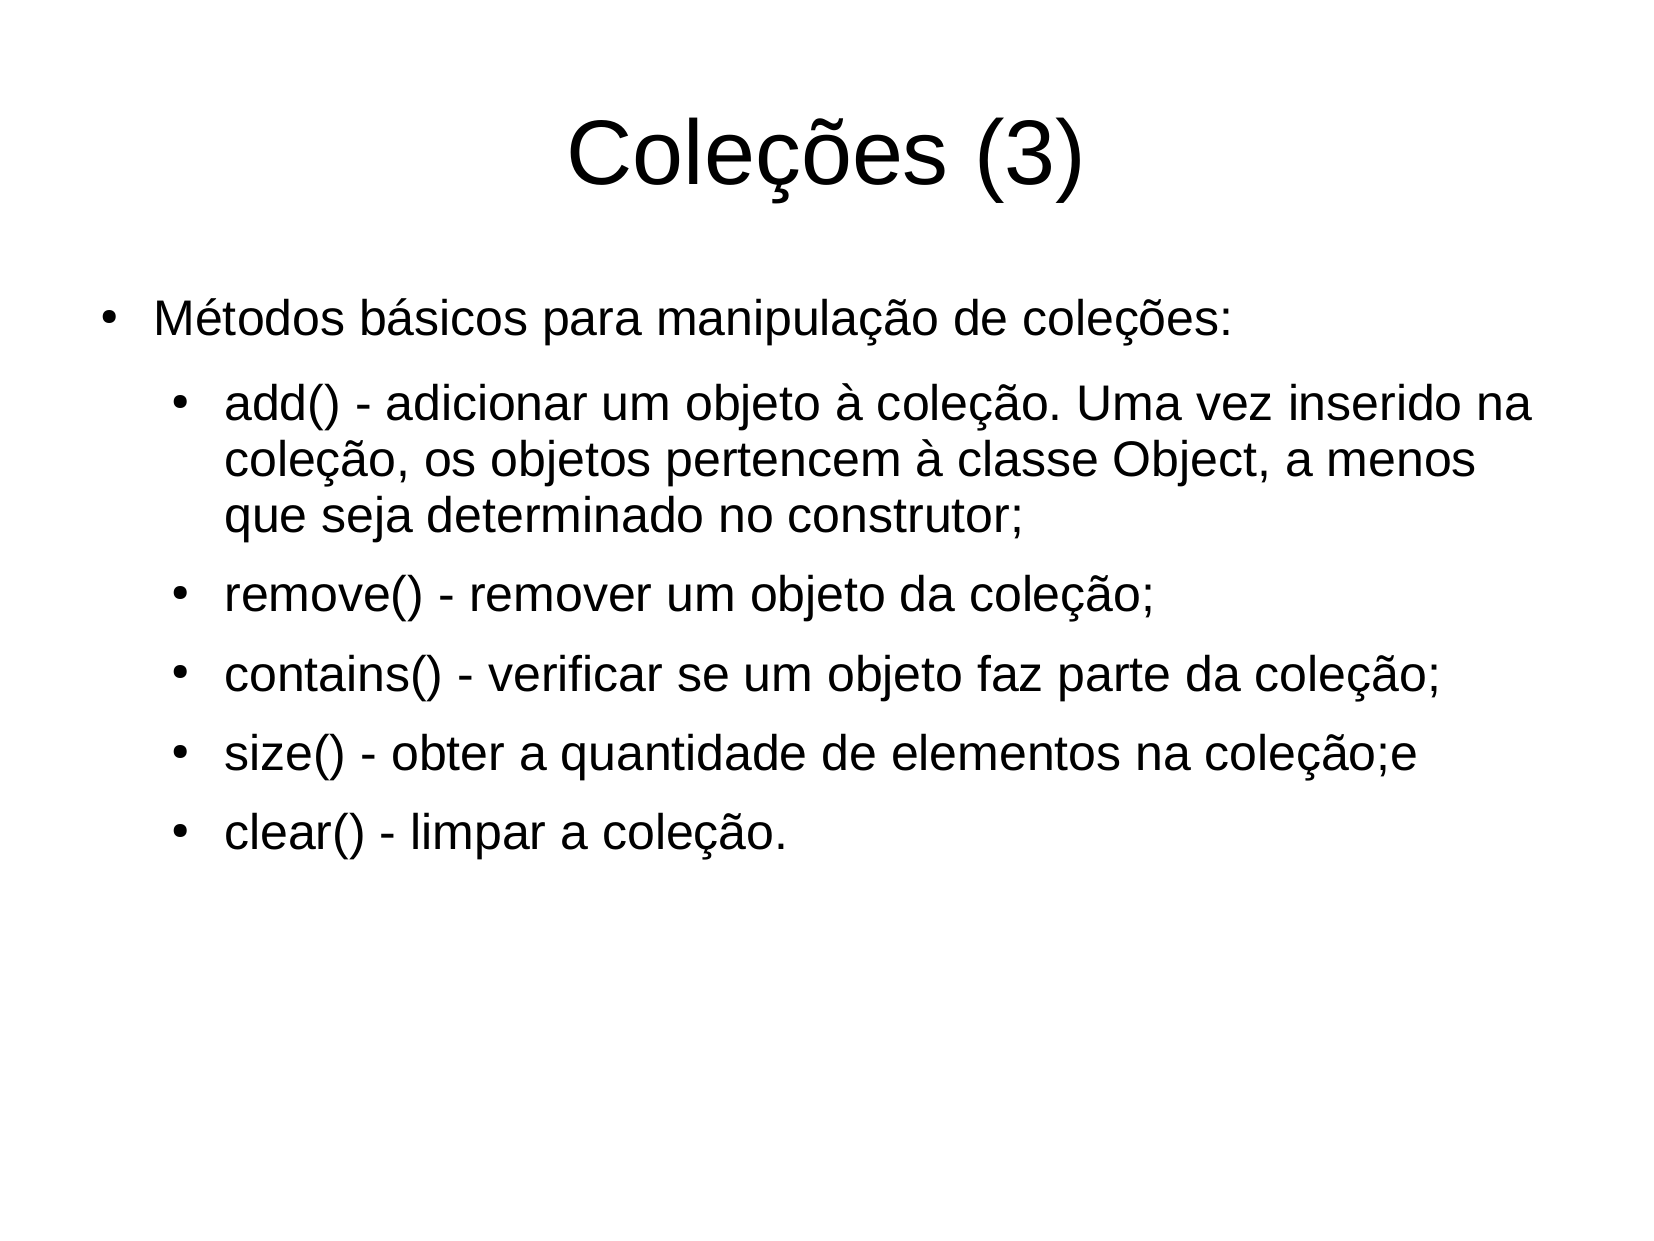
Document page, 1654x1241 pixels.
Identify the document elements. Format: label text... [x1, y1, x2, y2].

title Coleções (3) [82, 49, 1571, 257]
list Métodos básicos para manipulação de coleções: add() - adicionar um objeto à coleção. Uma vez inserido na coleção, os objetos pertencem à classe Object, a menos que seja determinado no construtor; remove() - remover um objeto da coleção; contains() - verificar se um objeto faz parte da coleção; size() - obter a quantidade de elementos na coleção;e clear() - limpar a coleção. [82, 290, 1571, 1010]
